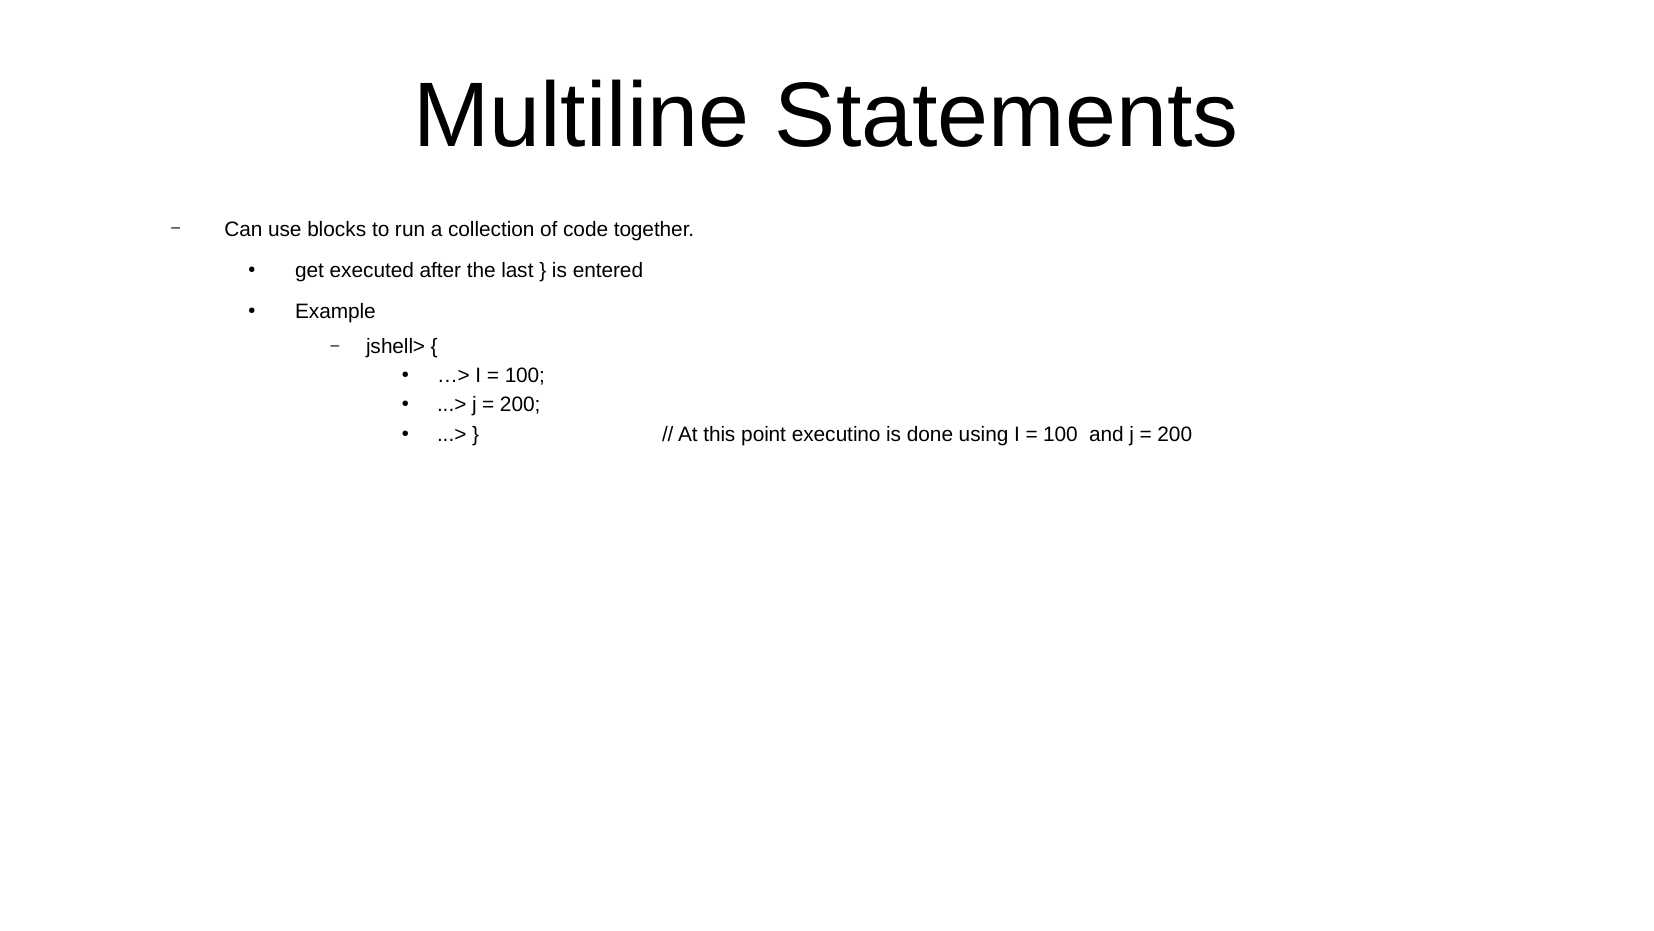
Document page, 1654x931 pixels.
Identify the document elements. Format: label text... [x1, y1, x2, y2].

list Can use blocks to run a collection of code together. get executed after the last } is entered Example jshell> { …> I = 100; ...> j = 200; ...> } // At this point executino is done using I = 100 and j = 200 [82, 217, 1571, 758]
title Multiline Statements [82, 37, 1571, 193]
